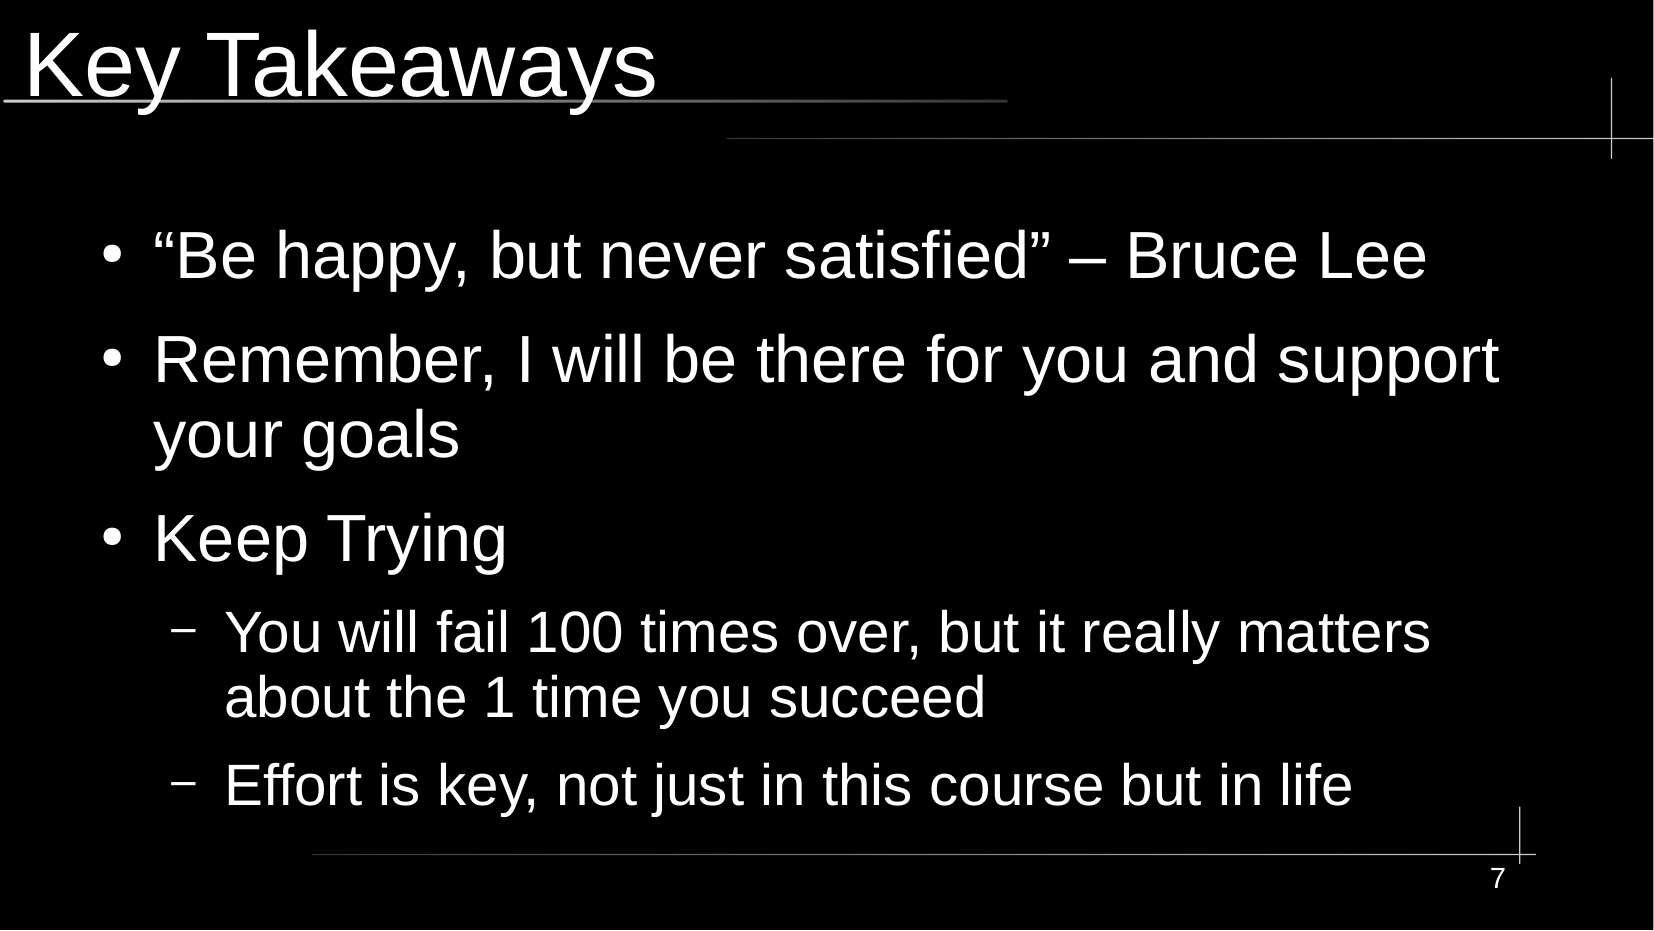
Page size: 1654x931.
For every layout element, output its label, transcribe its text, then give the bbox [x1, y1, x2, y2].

list “Be happy, but never satisfied” – Bruce Lee Remember, I will be there for you and support your goals Keep Trying You will fail 100 times over, but it really matters about the 1 time you succeed Effort is key, not just in this course but in life [82, 217, 1571, 851]
title Key Takeaways [23, 11, 1589, 119]
